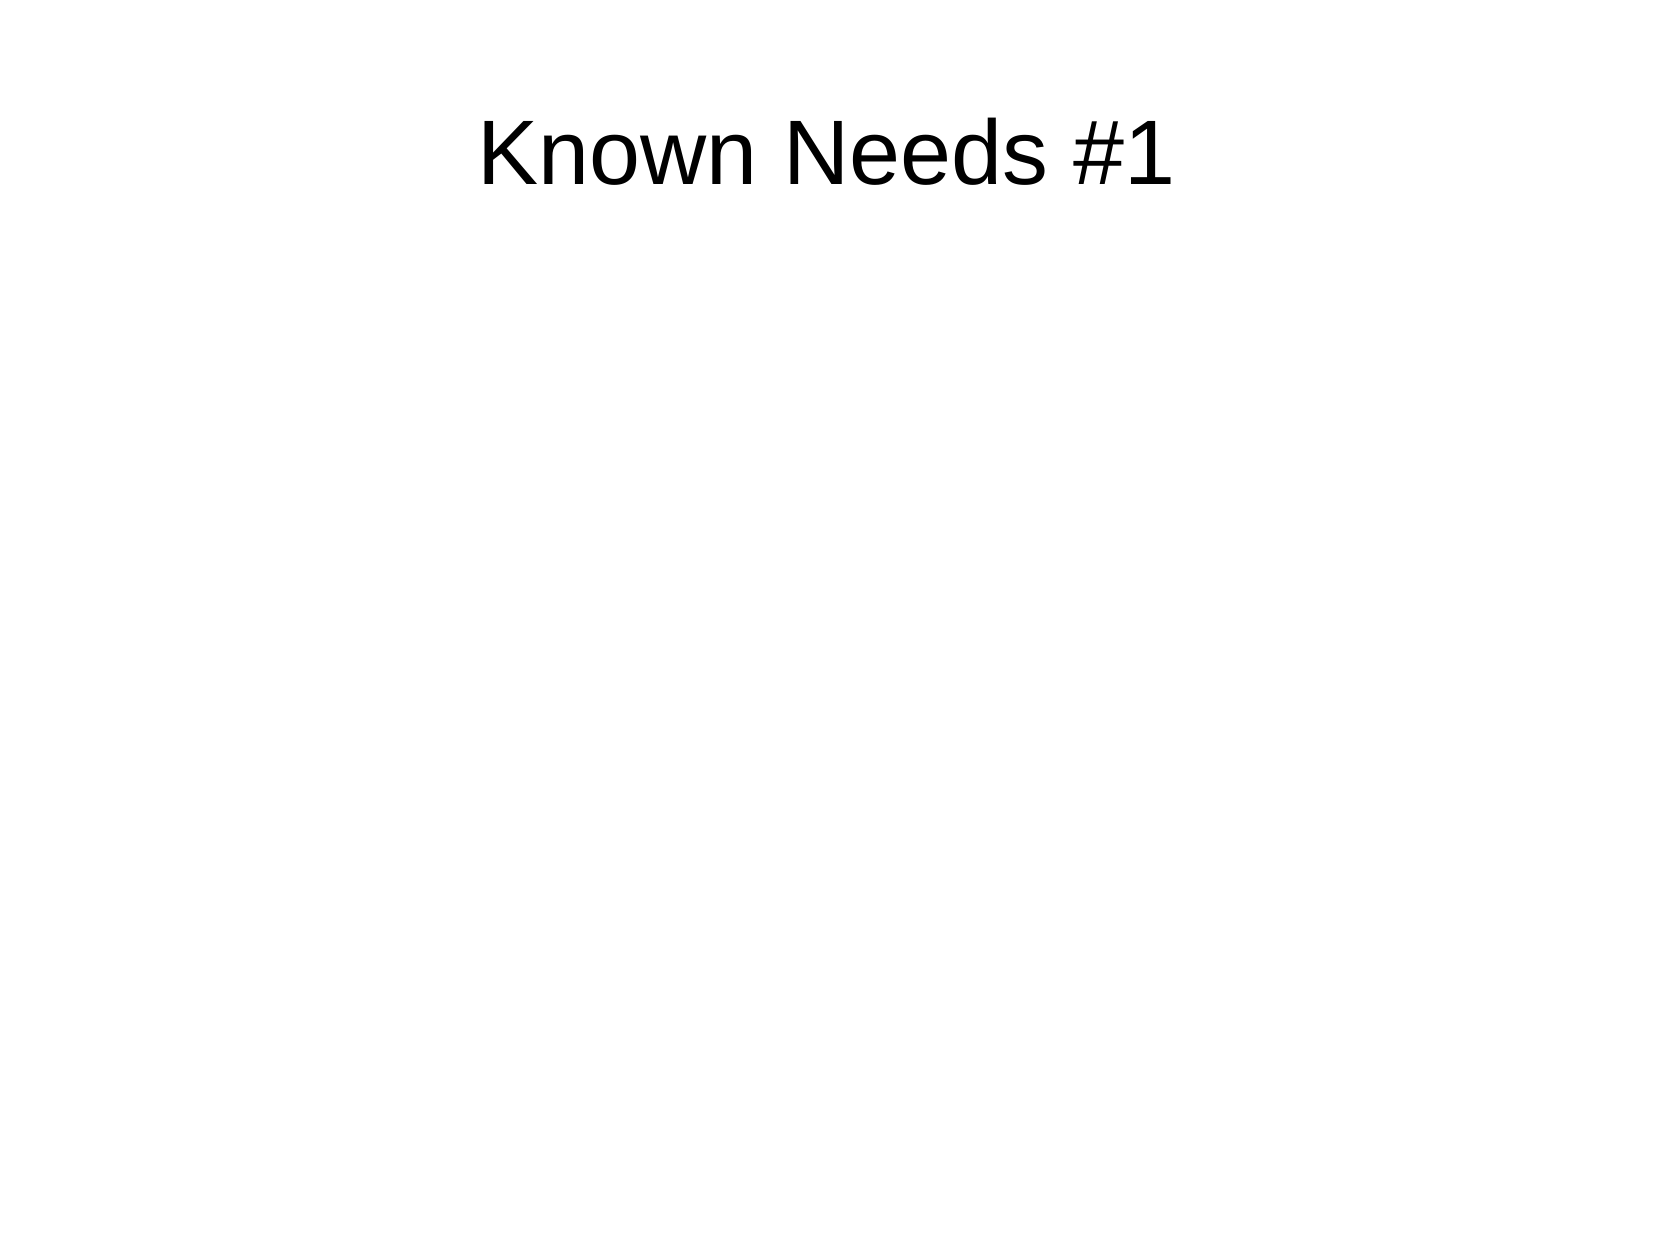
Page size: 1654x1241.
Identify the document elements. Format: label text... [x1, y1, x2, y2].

title Known Needs #1 [82, 56, 1571, 250]
